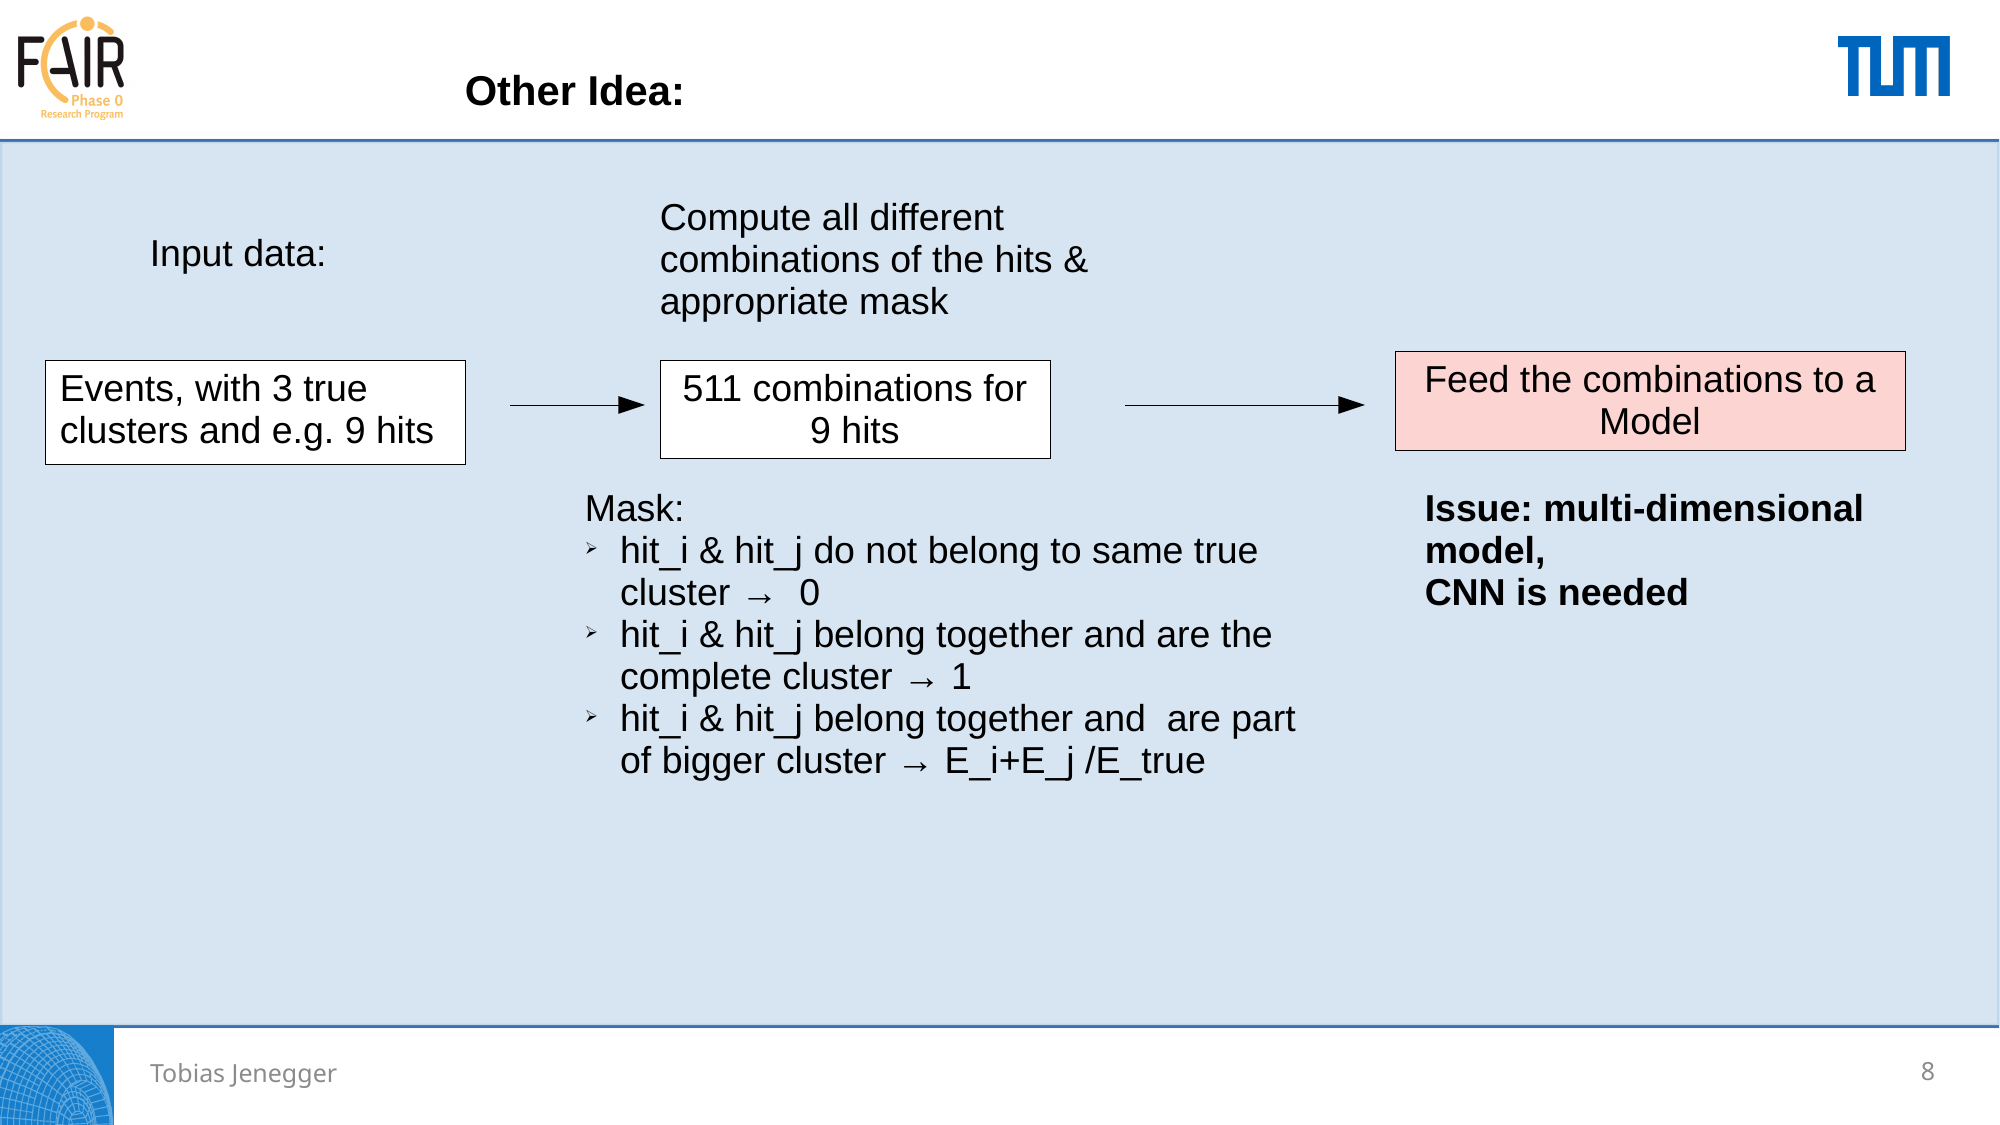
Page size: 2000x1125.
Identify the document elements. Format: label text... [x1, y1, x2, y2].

picture [1838, 36, 1950, 96]
text_box Compute all different combinations of the hits & appropriate mask [645, 189, 1126, 330]
picture [15, 15, 142, 120]
picture [0, 1025, 114, 1125]
text_box Issue: multi-dimensional model, CNN is needed [1410, 479, 1966, 621]
text_box Other Idea: [450, 60, 1561, 122]
text_box Mask: hit_i & hit_j do not belong to same true cluster → 0 hit_i & hit_j belong together and are the complete cluster → 1 hit_i & hit_j belong together and are part of bigger cluster → E_i+E_j /E_true [570, 480, 1321, 957]
text_box Input data: [135, 224, 481, 282]
text_box Events, with 3 true clusters and e.g. 9 hits [45, 360, 466, 465]
text_box 511 combinations for 9 hits [660, 360, 1051, 459]
text_box Feed the combinations to a Model [1395, 351, 1906, 451]
